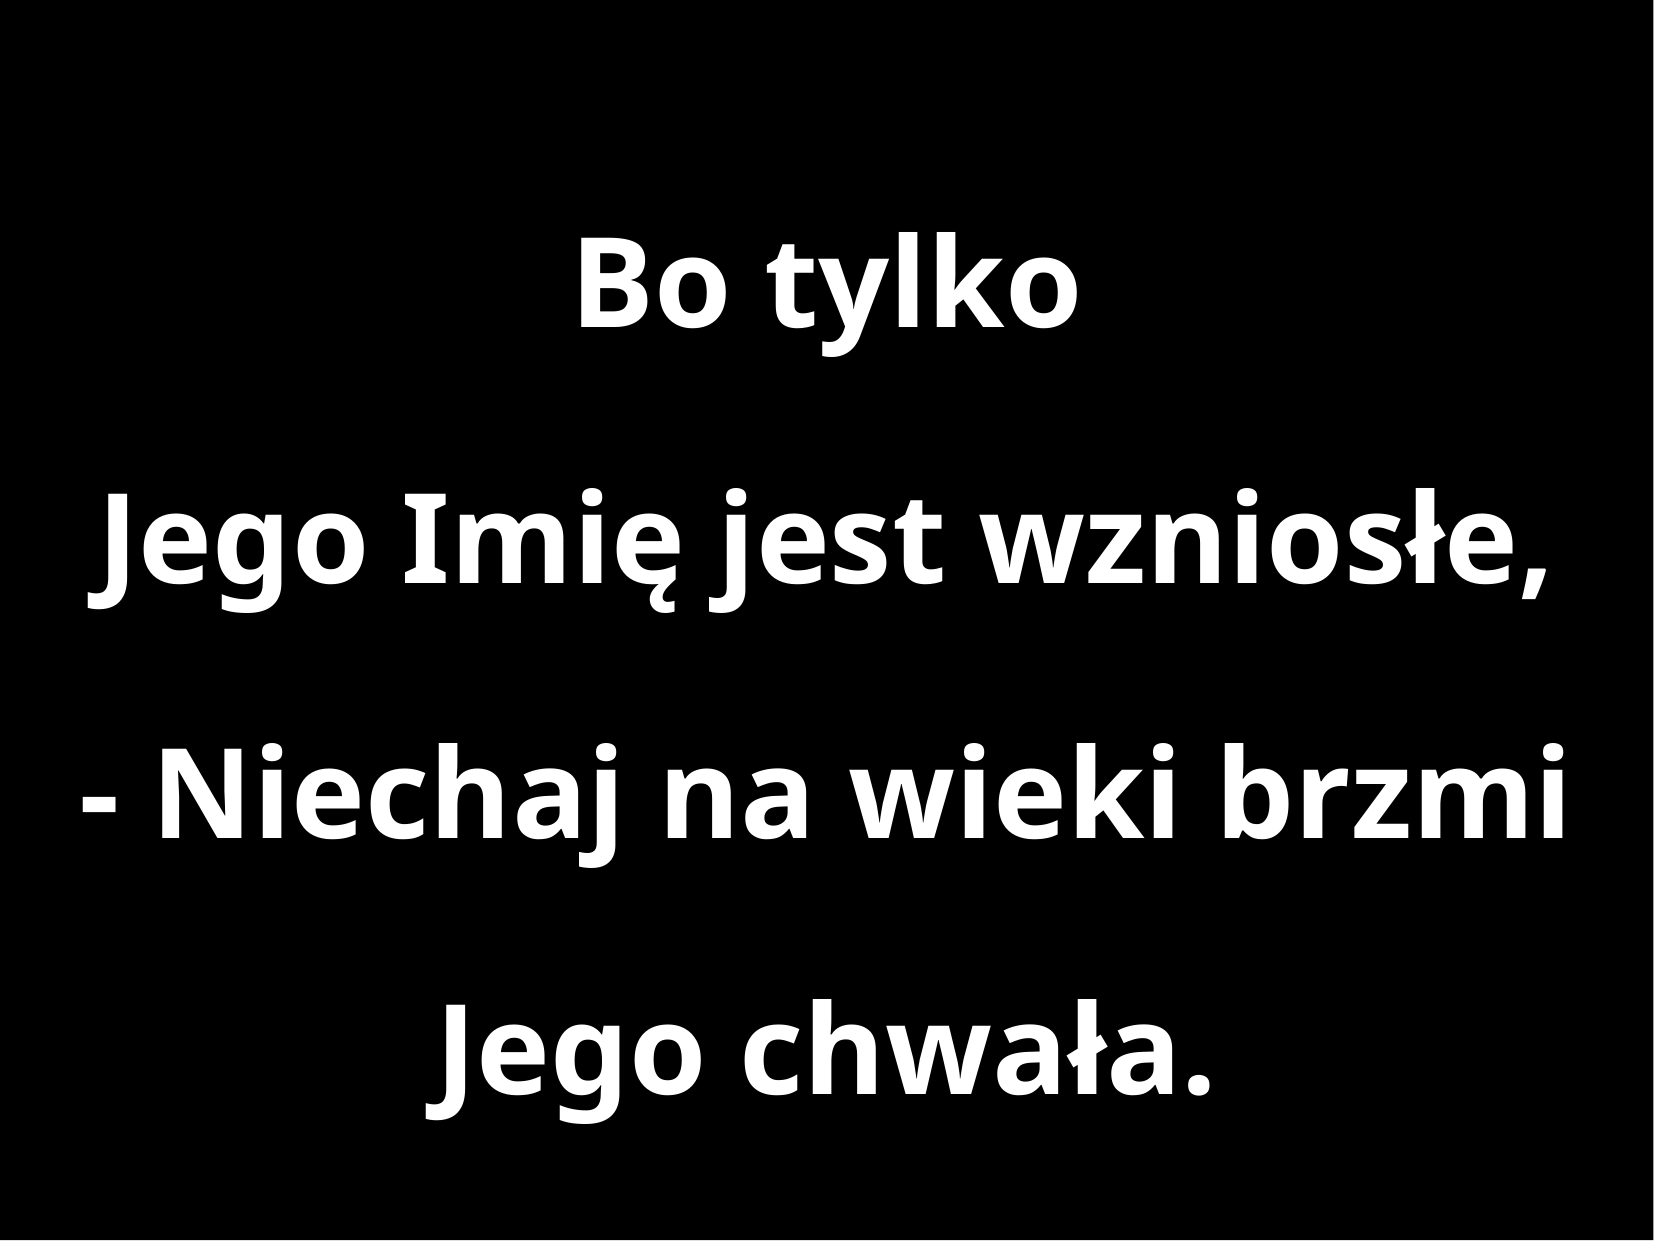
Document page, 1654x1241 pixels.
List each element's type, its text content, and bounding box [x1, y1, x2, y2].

title Bo tylko Jego Imię jest wzniosłe, - Niechaj na wieki brzmi Jego chwała. [0, 0, 1654, 1241]
